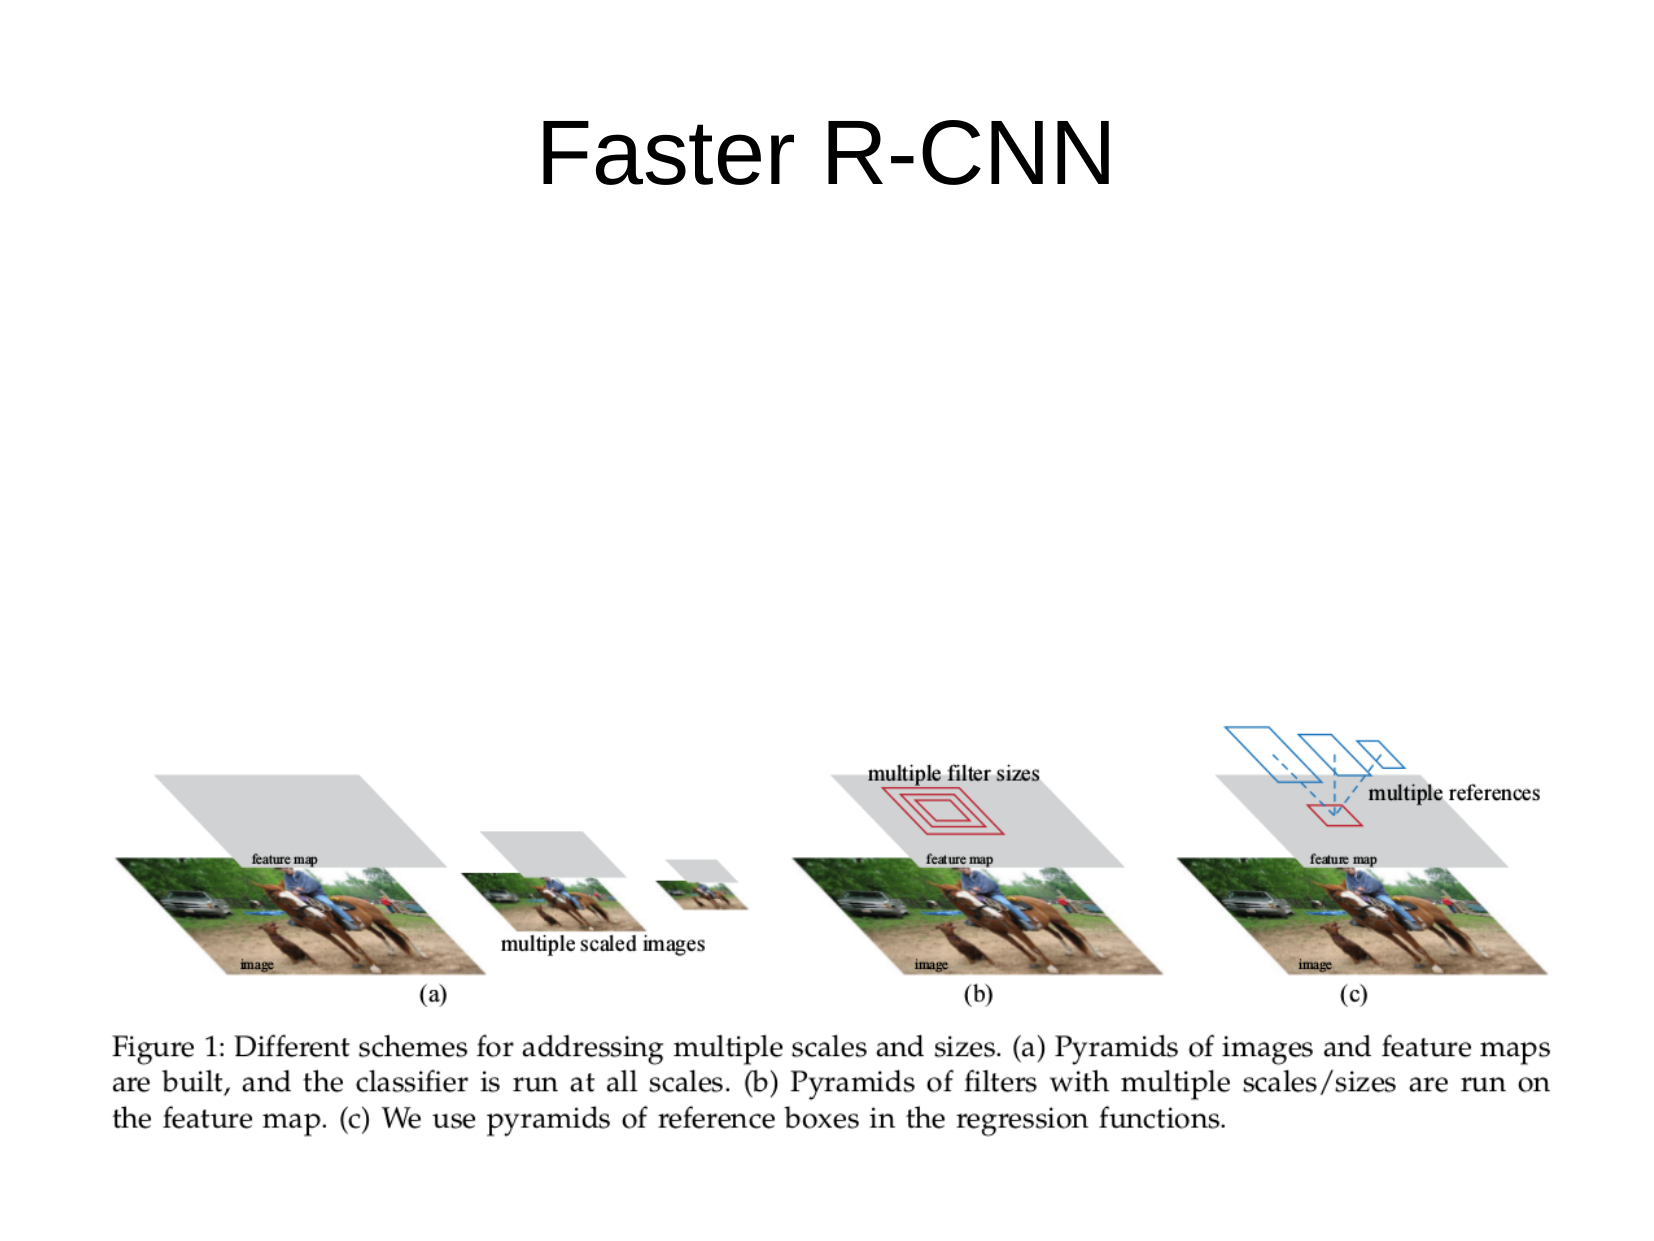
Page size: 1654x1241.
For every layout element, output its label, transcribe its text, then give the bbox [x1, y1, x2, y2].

picture [94, 708, 1571, 1146]
title Faster R-CNN [82, 49, 1571, 257]
